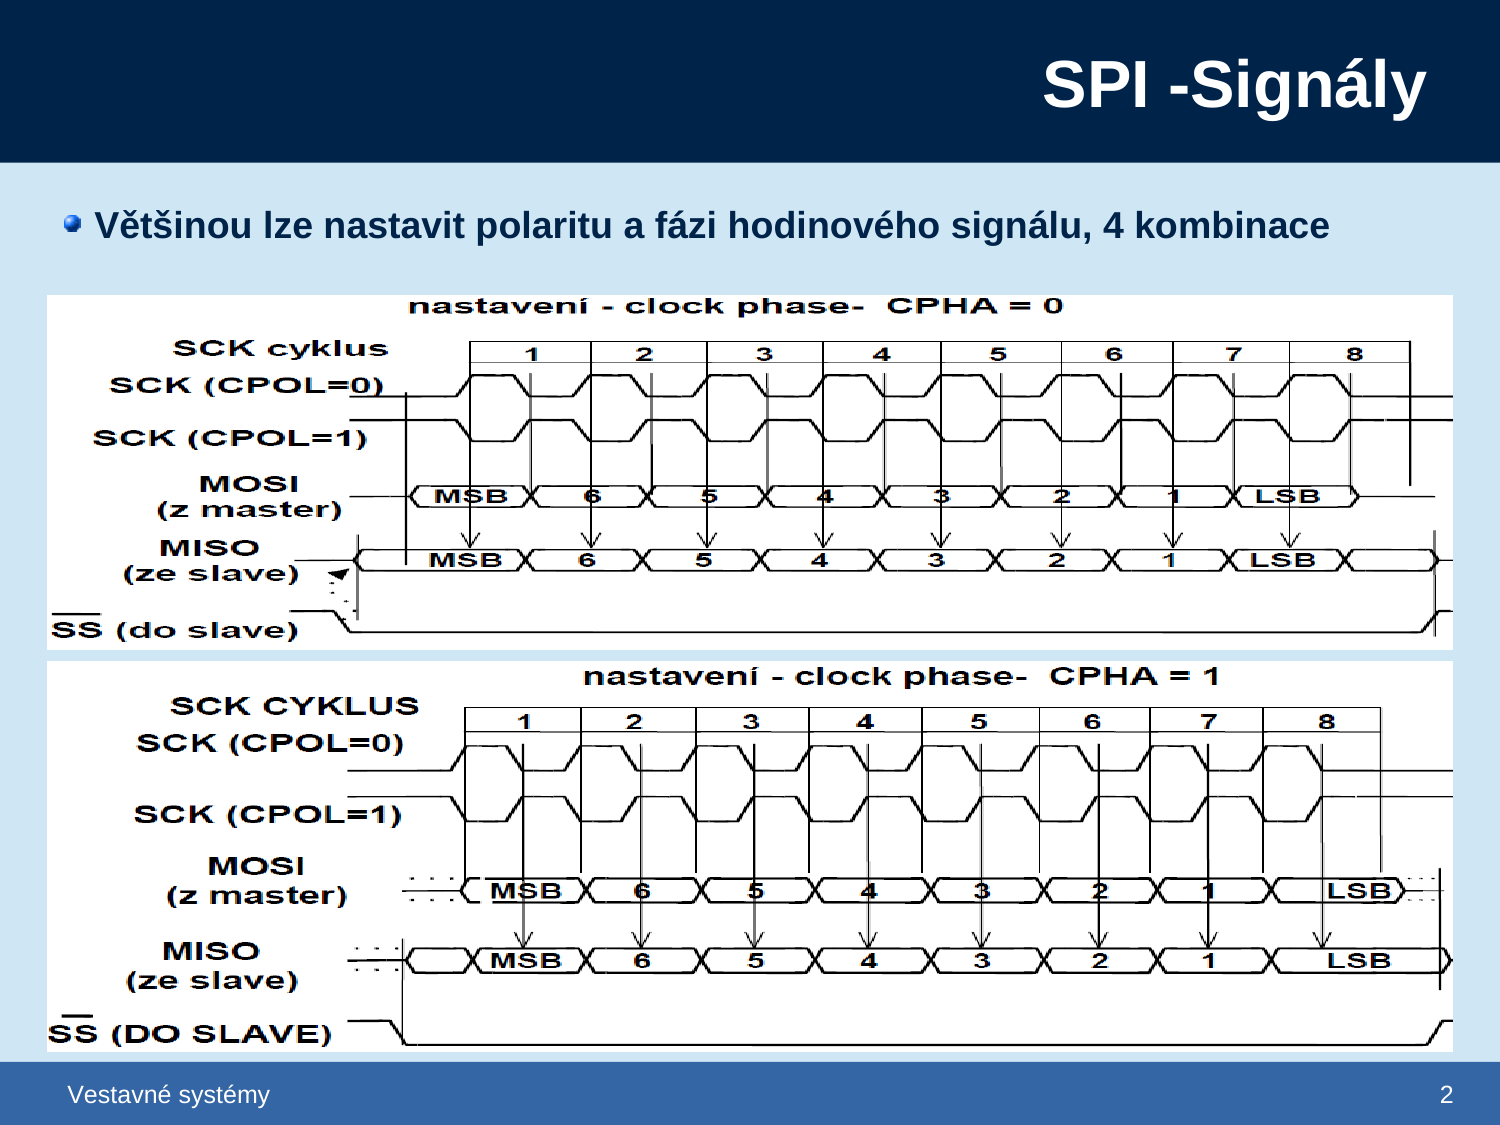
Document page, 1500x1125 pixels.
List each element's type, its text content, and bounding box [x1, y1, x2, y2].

list Většinou lze nastavit polaritu a fázi hodinového signálu, 4 kombinace [50, 187, 1450, 260]
title SPI -Signály [47, 0, 1443, 164]
picture [47, 295, 1453, 650]
picture [47, 661, 1453, 1052]
